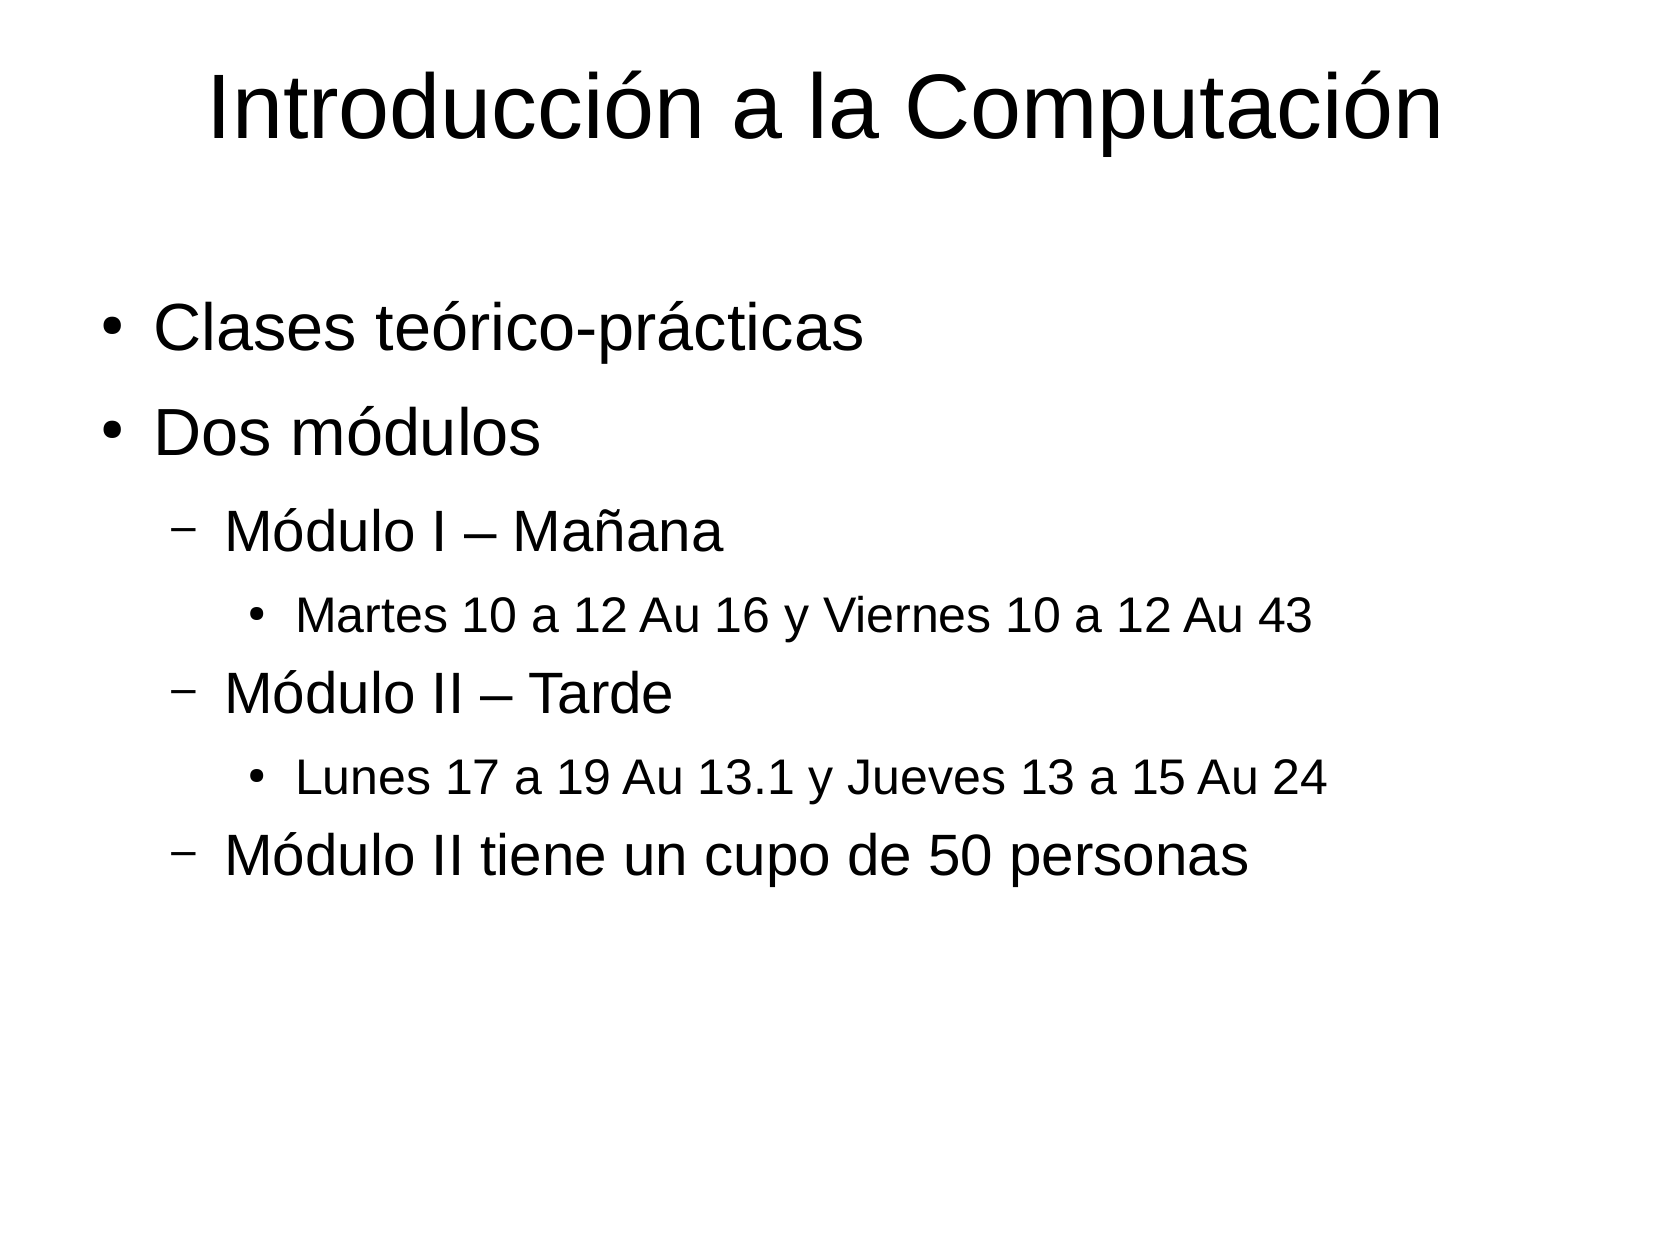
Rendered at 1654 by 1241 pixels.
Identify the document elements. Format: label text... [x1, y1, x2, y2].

list Clases teórico-prácticas Dos módulos Módulo I – Mañana Martes 10 a 12 Au 16 y Viernes 10 a 12 Au 43 Módulo II – Tarde Lunes 17 a 19 Au 13.1 y Jueves 13 a 15 Au 24 Módulo II tiene un cupo de 50 personas [82, 290, 1538, 1010]
title Introducción a la Computación [82, 49, 1571, 166]
